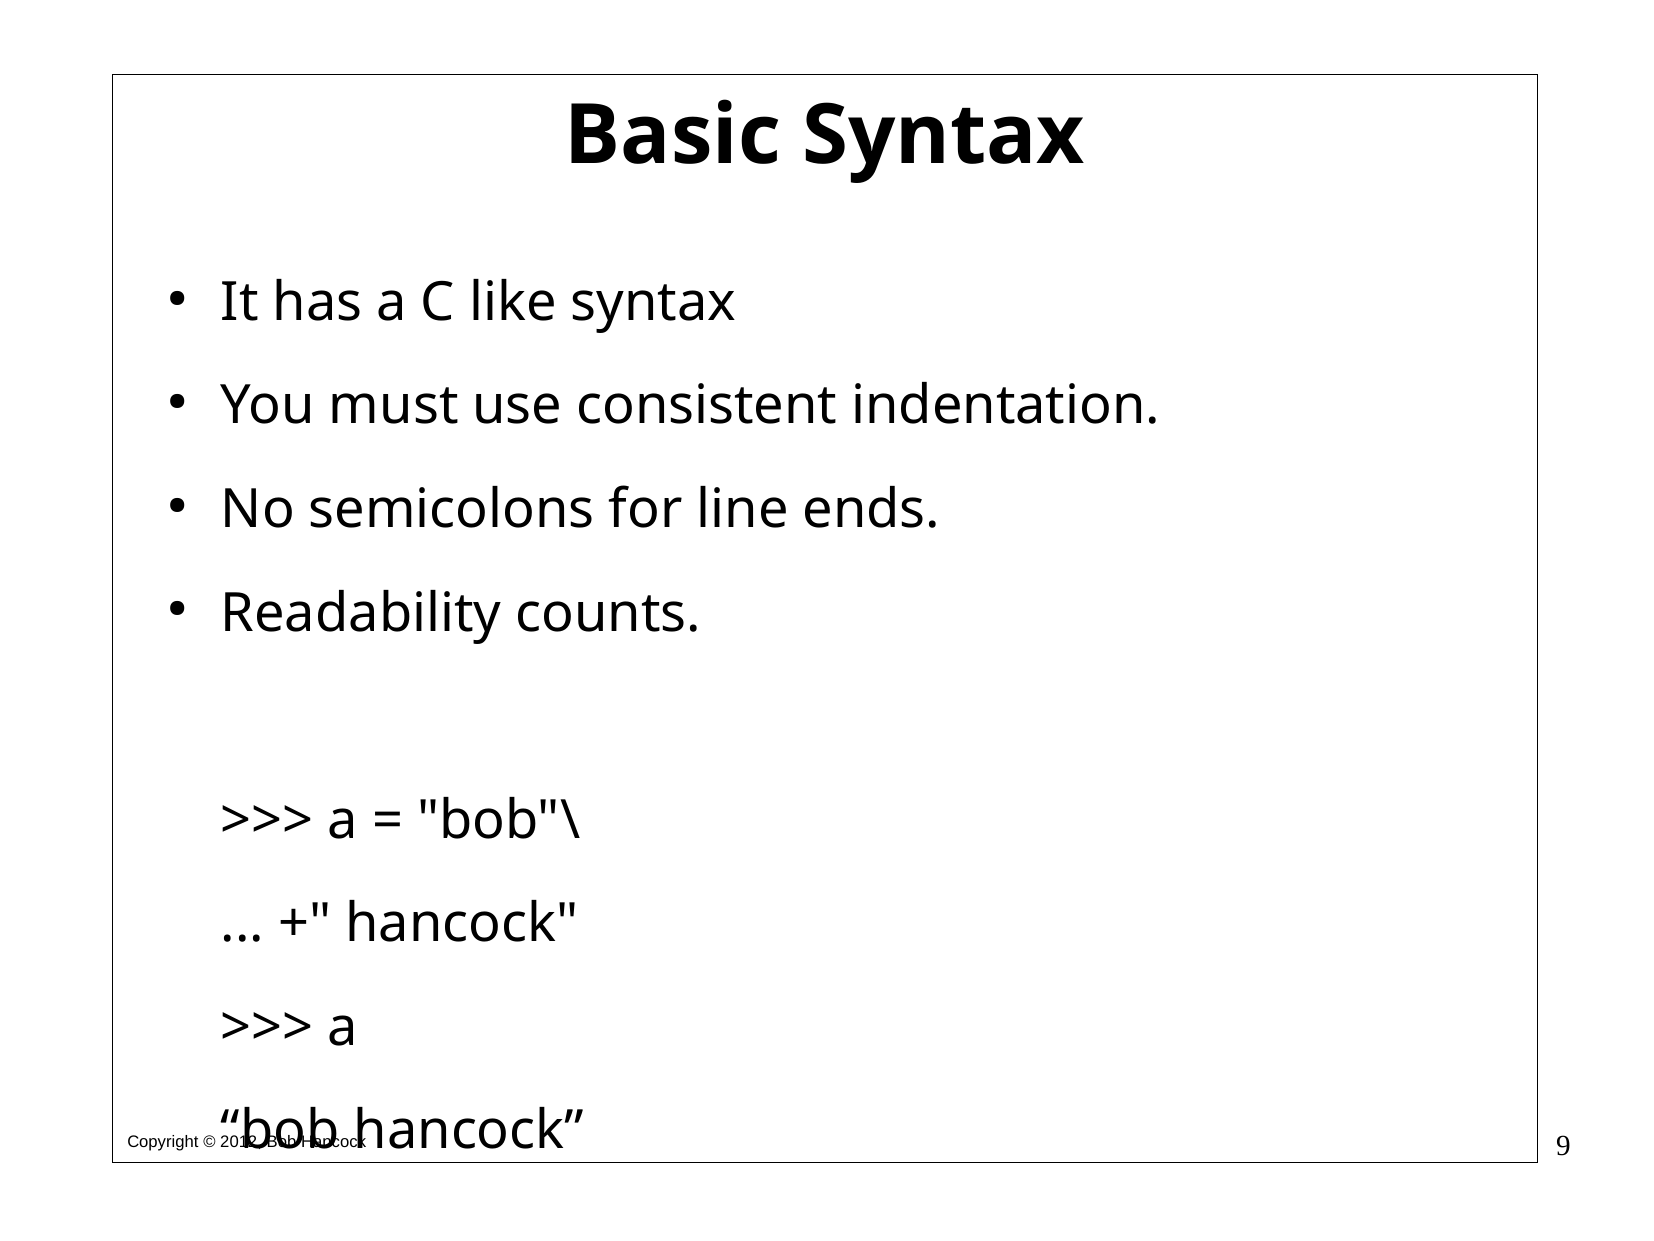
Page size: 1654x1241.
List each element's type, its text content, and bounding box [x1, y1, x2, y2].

list It has a C like syntax You must use consistent indentation. No semicolons for line ends. Readability counts. >>> a = "bob"\ ... +" hancock" >>> a “bob hancock” [150, 262, 1501, 1126]
text_box Copyright © 2012, Bob Hancock [112, 1125, 382, 1159]
title Basic Syntax [112, 75, 1538, 188]
